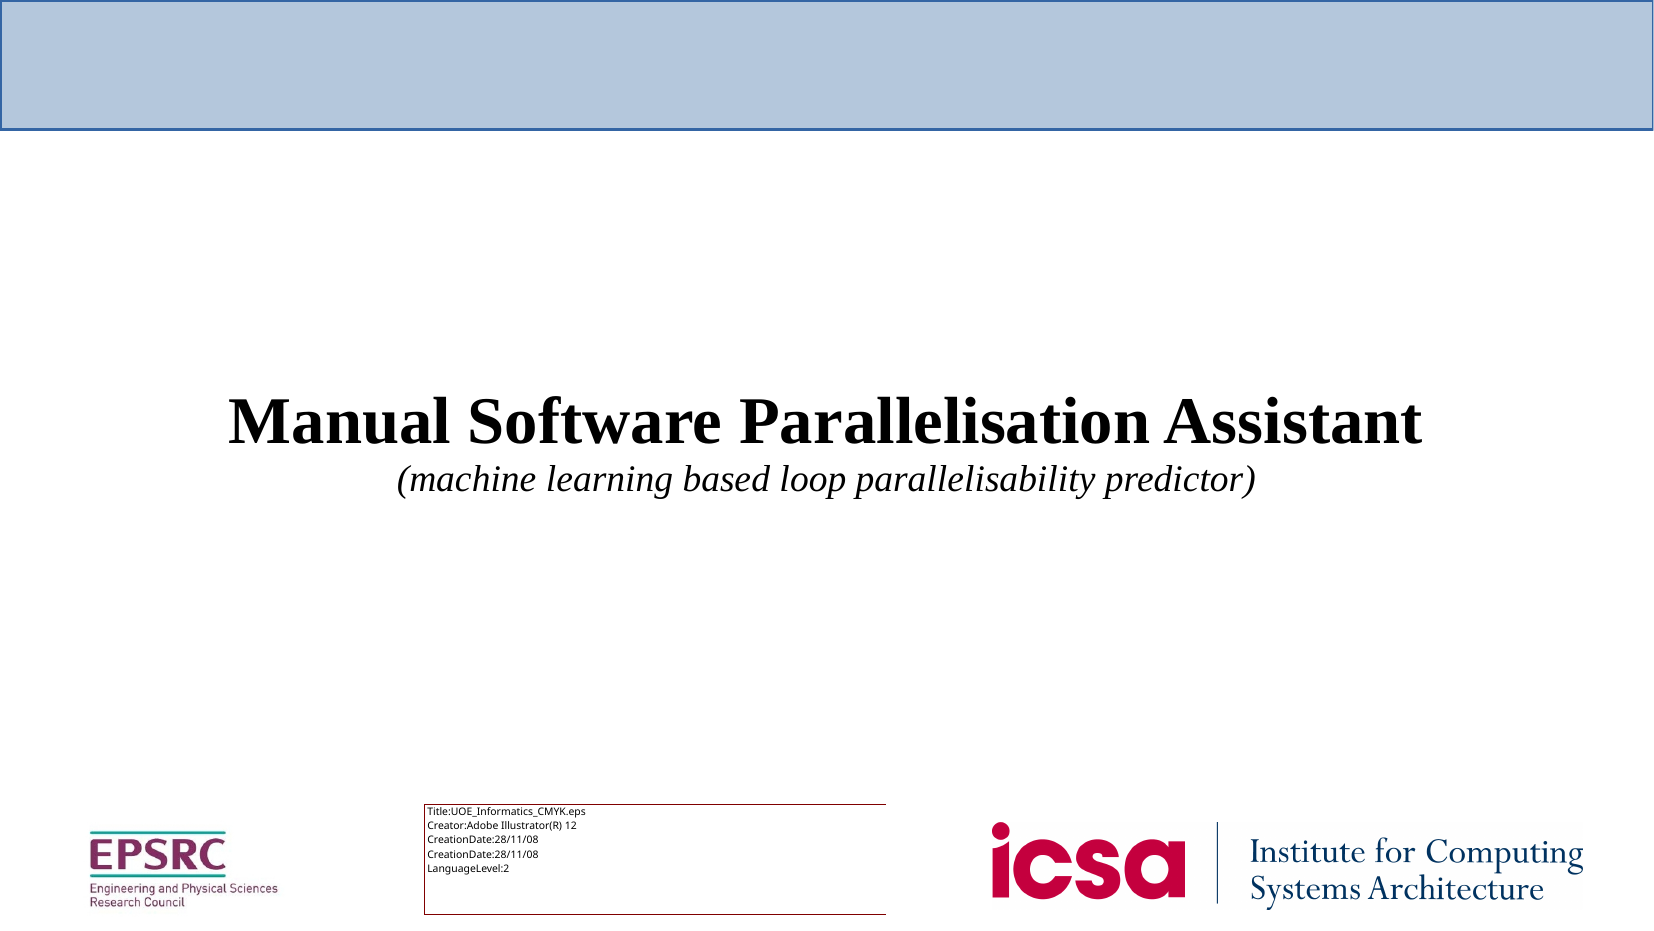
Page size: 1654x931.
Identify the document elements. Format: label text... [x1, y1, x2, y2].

text_box [0, 0, 1654, 130]
picture [992, 822, 1583, 910]
title Manual Software Parallelisation Assistant (machine learning based loop parallelisability predictor) [0, 364, 1654, 520]
picture [423, 803, 886, 915]
picture [11, 784, 366, 931]
